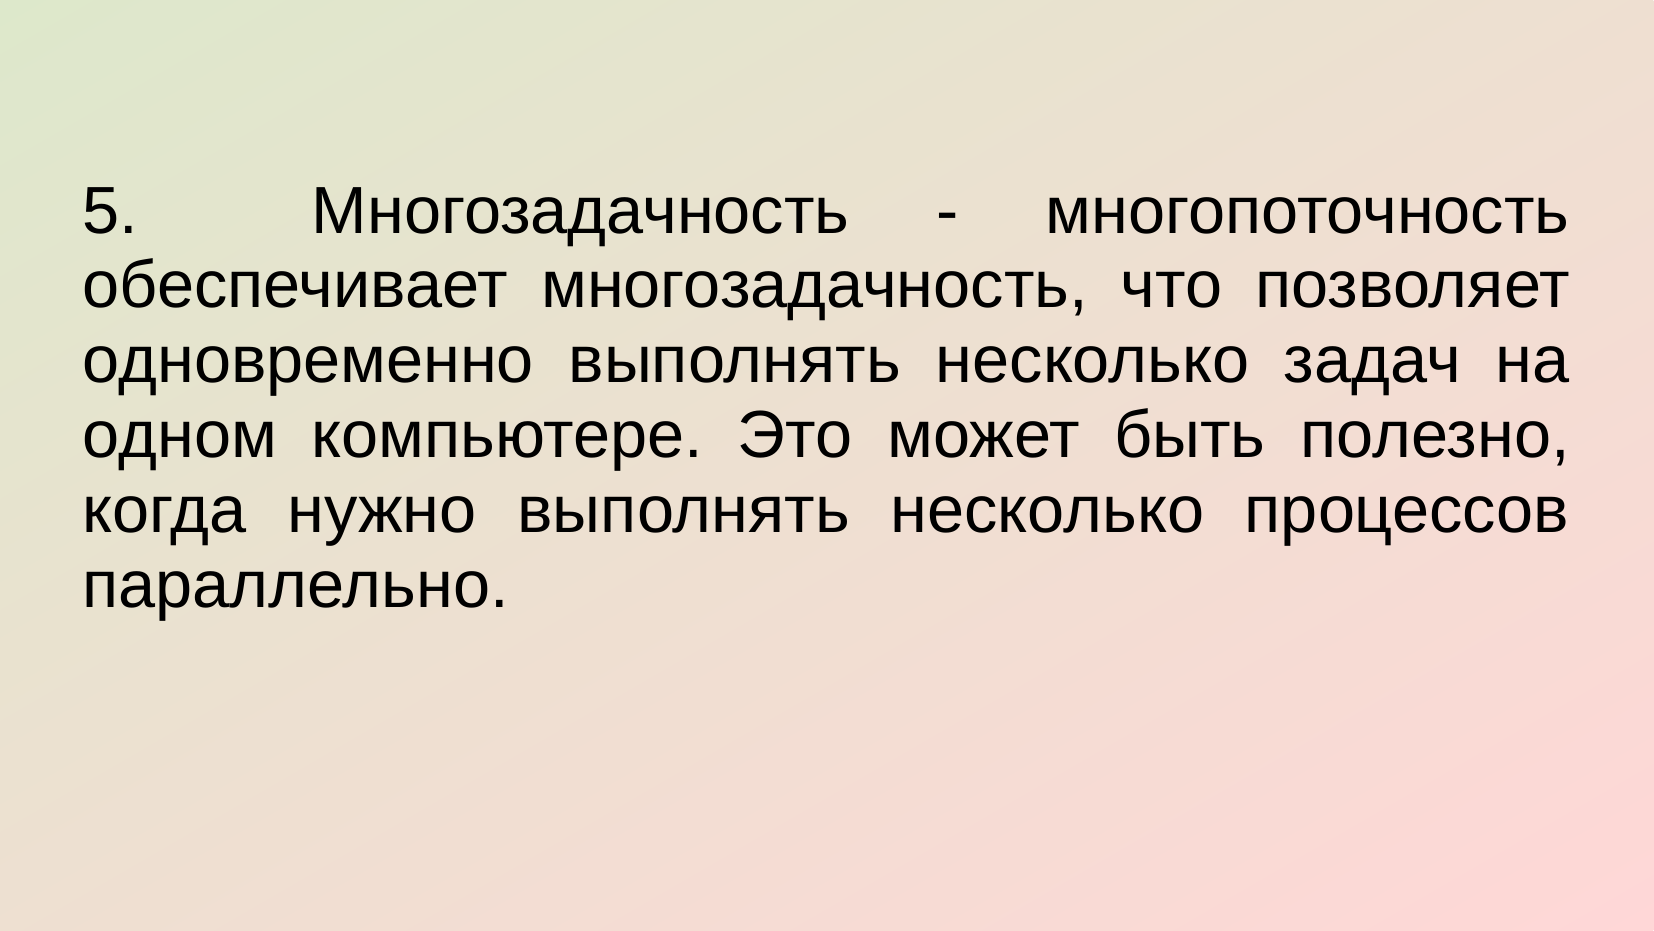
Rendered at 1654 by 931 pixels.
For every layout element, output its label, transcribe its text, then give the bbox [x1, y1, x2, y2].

subtitle 5. Многозадачность - многопоточность обеспечивает многозадачность, что позволяет одновременно выполнять несколько задач на одном компьютере. Это может быть полезно, когда нужно выполнять несколько процессов параллельно. [82, 37, 1571, 757]
